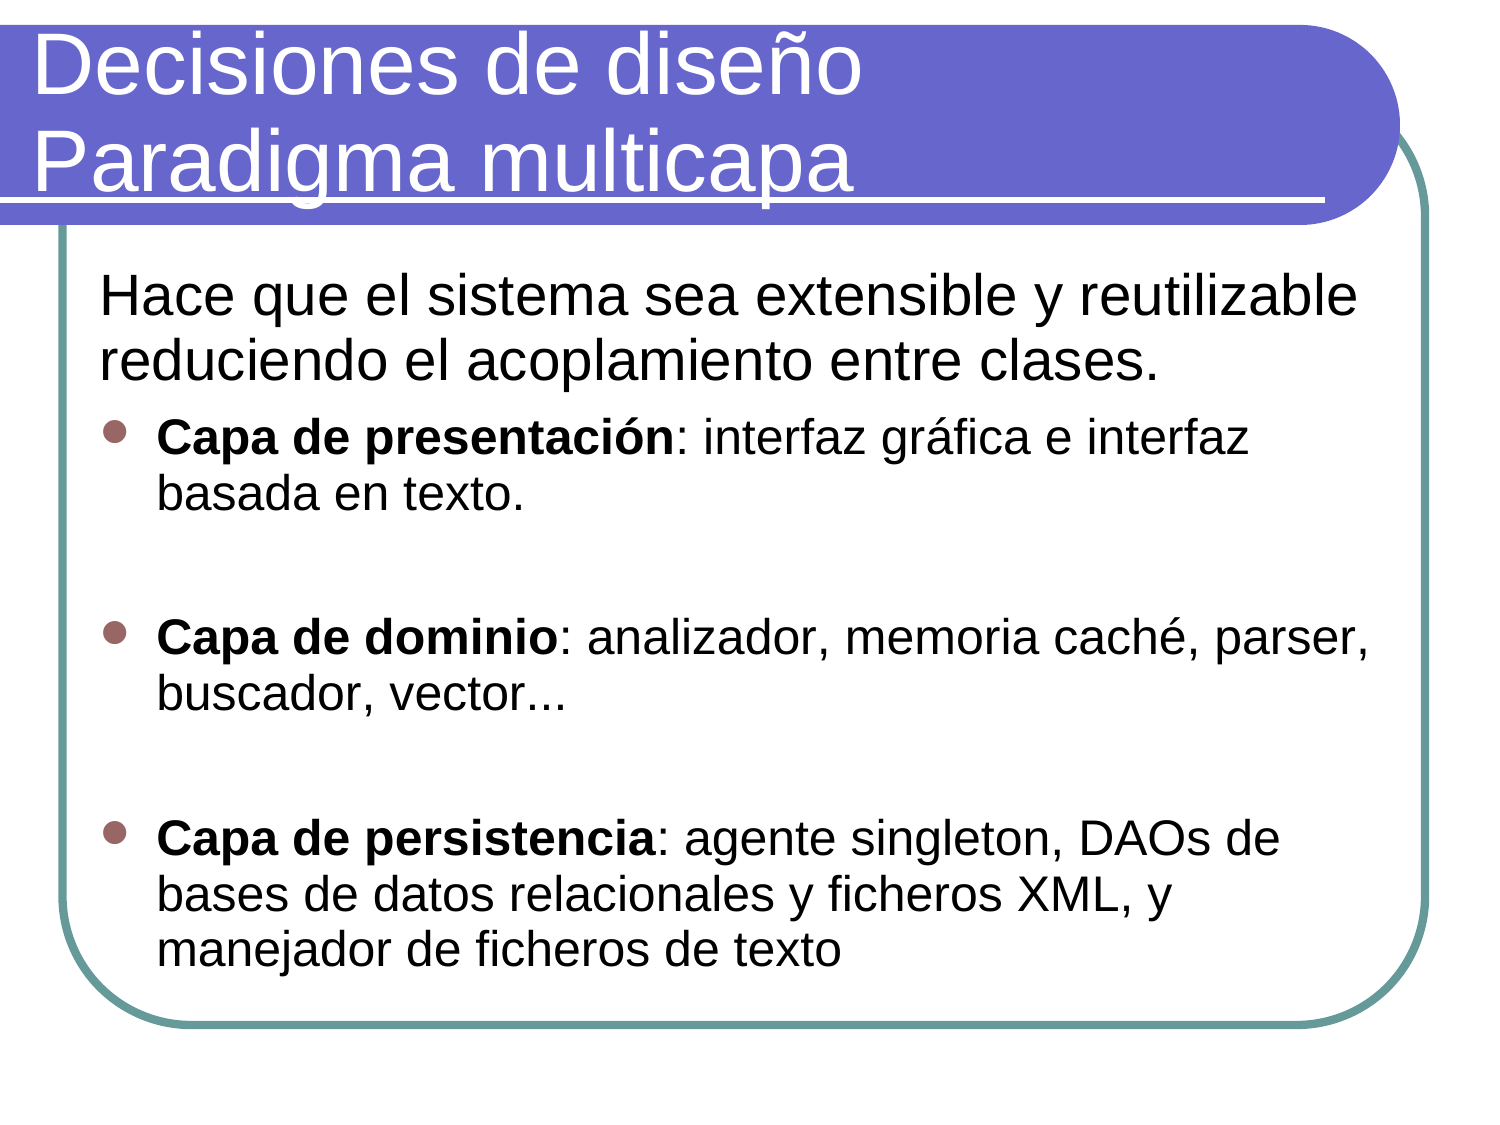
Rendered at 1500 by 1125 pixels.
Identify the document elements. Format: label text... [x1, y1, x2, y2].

list Hace que el sistema sea extensible y reutilizable reduciendo el acoplamiento entre clases. Capa de presentación: interfaz gráfica e interfaz basada en texto. Capa de dominio: analizador, memoria caché, parser, buscador, vector... Capa de persistencia: agente singleton, DAOs de bases de datos relacionales y ficheros XML, y manejador de ficheros de texto [99, 262, 1401, 991]
title Decisiones de diseño Paradigma multicapa [31, 7, 1347, 218]
